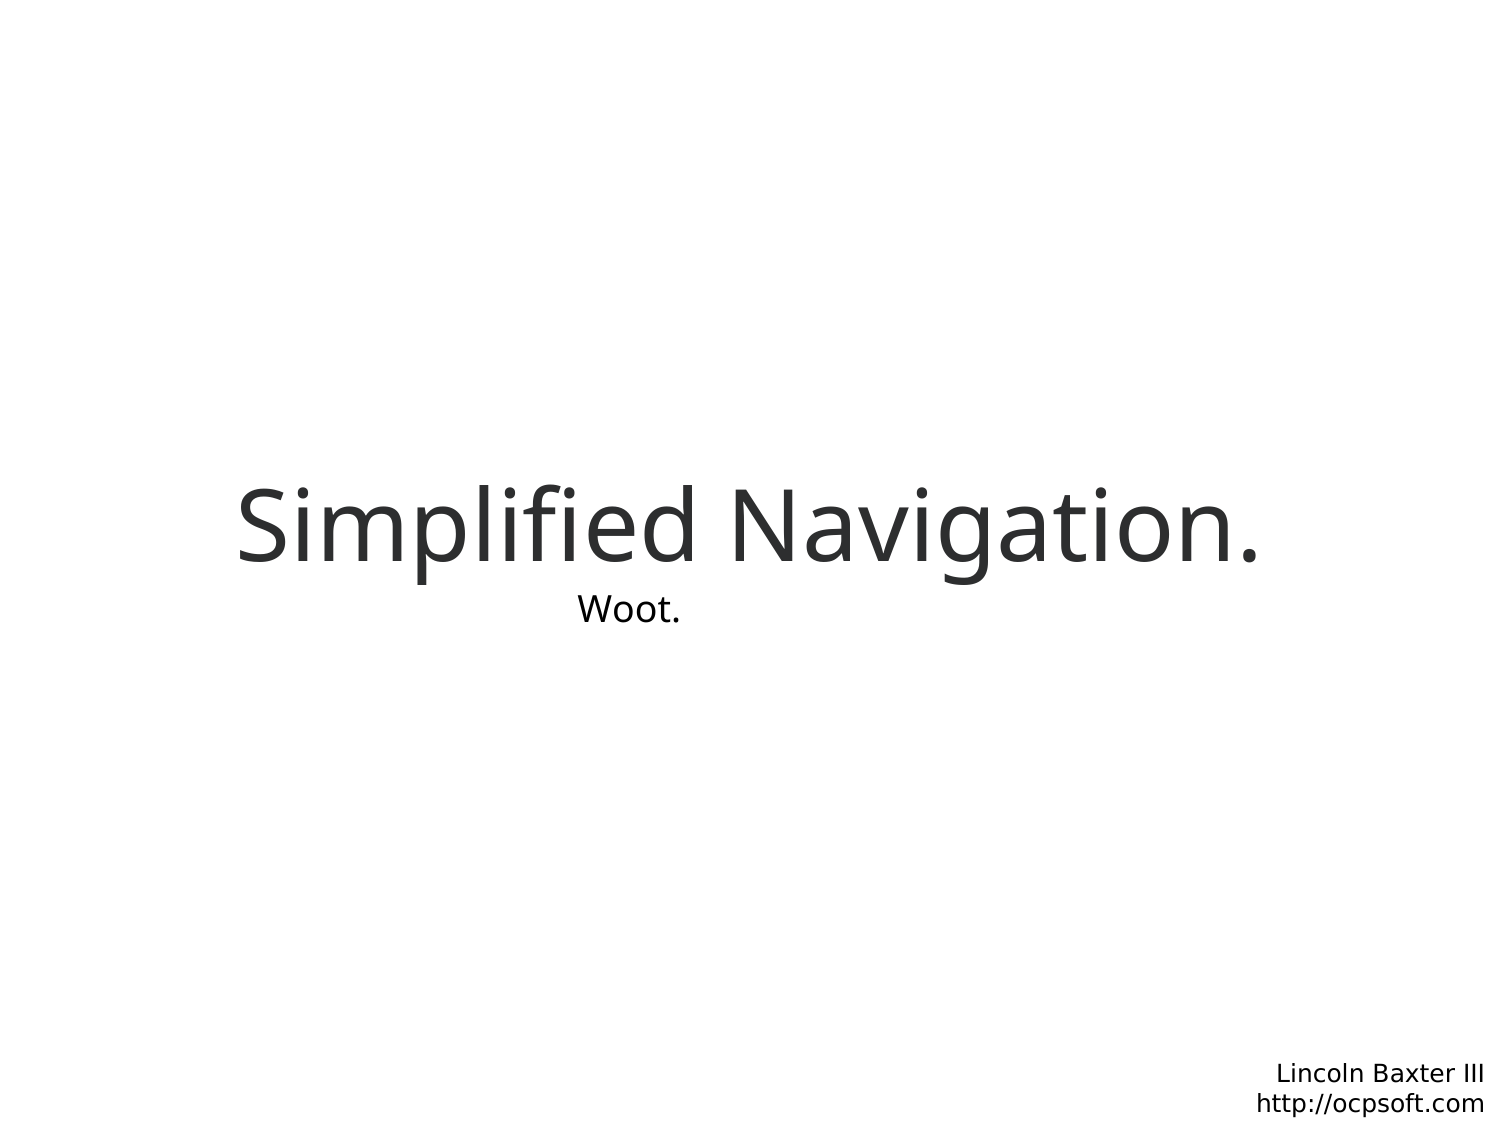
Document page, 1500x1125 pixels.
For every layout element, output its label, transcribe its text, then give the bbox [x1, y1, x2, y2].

subtitle Simplified Navigation. [75, 112, 1425, 931]
text_box Woot. [562, 577, 788, 638]
